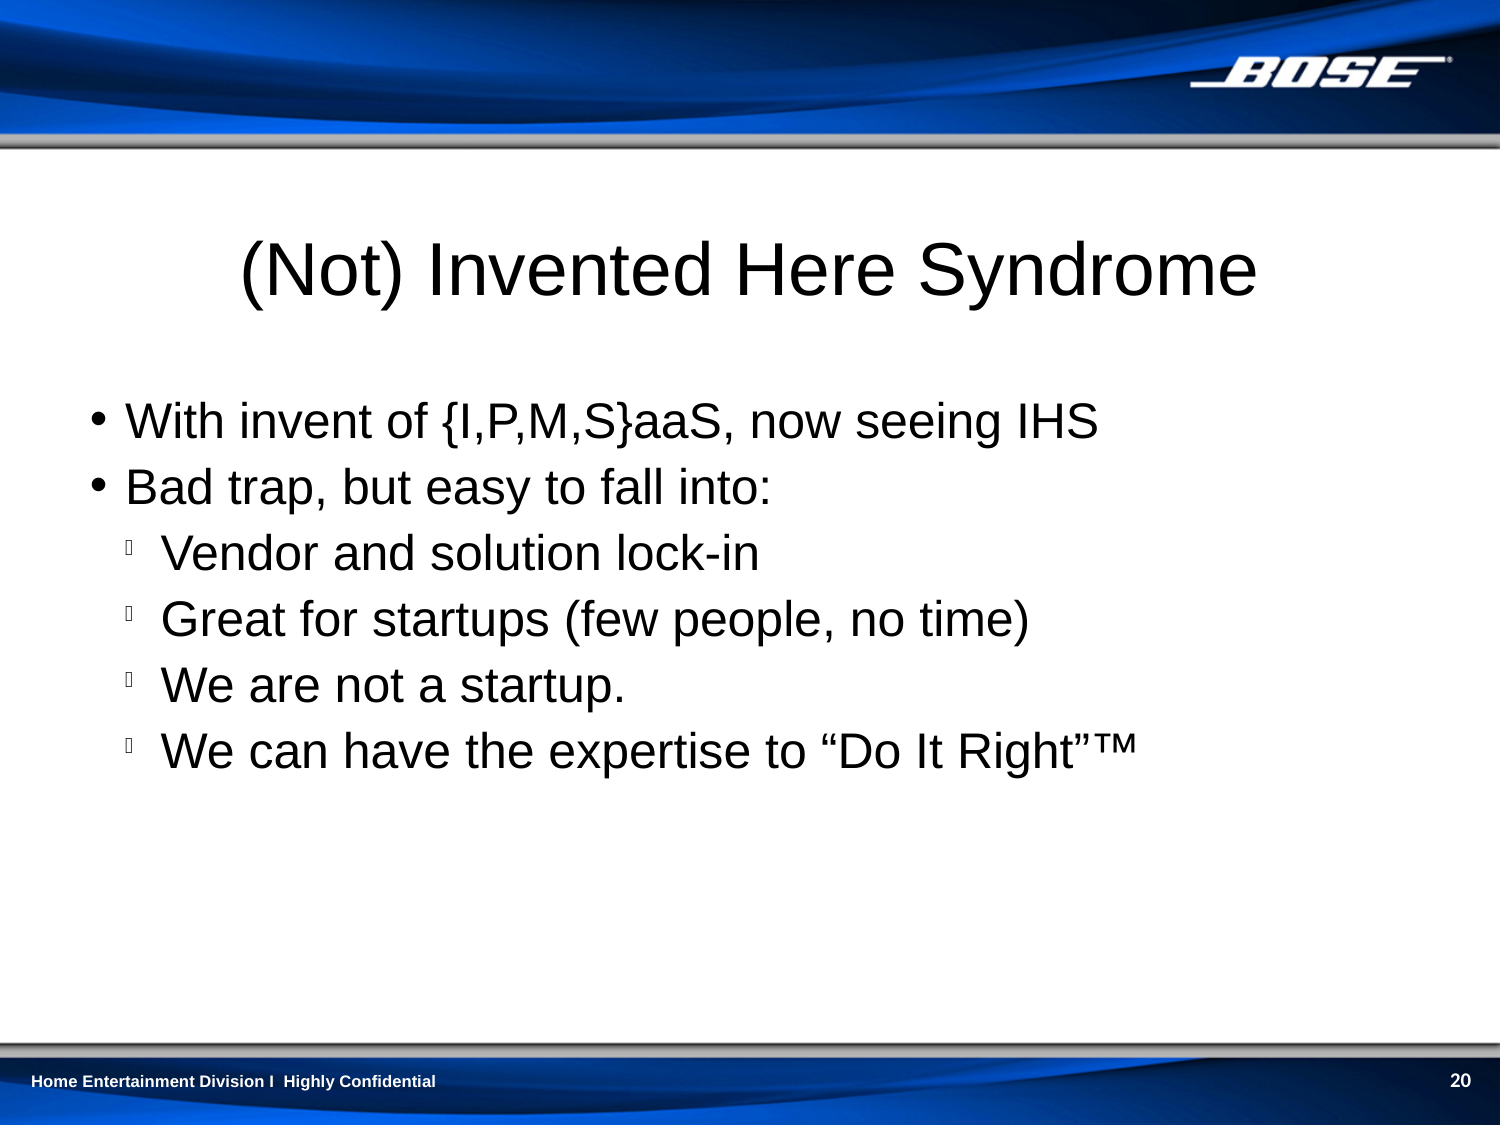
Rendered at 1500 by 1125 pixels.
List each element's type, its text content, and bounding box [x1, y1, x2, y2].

text_box With invent of {I,P,M,S}aaS, now seeing IHS Bad trap, but easy to fall into: Vendor and solution lock-in Great for startups (few people, no time) We are not a startup. We can have the expertise to “Do It Right”™ [74, 375, 1425, 1003]
text_box (Not) Invented Here Syndrome [74, 185, 1425, 345]
picture [0, 0, 1500, 1125]
